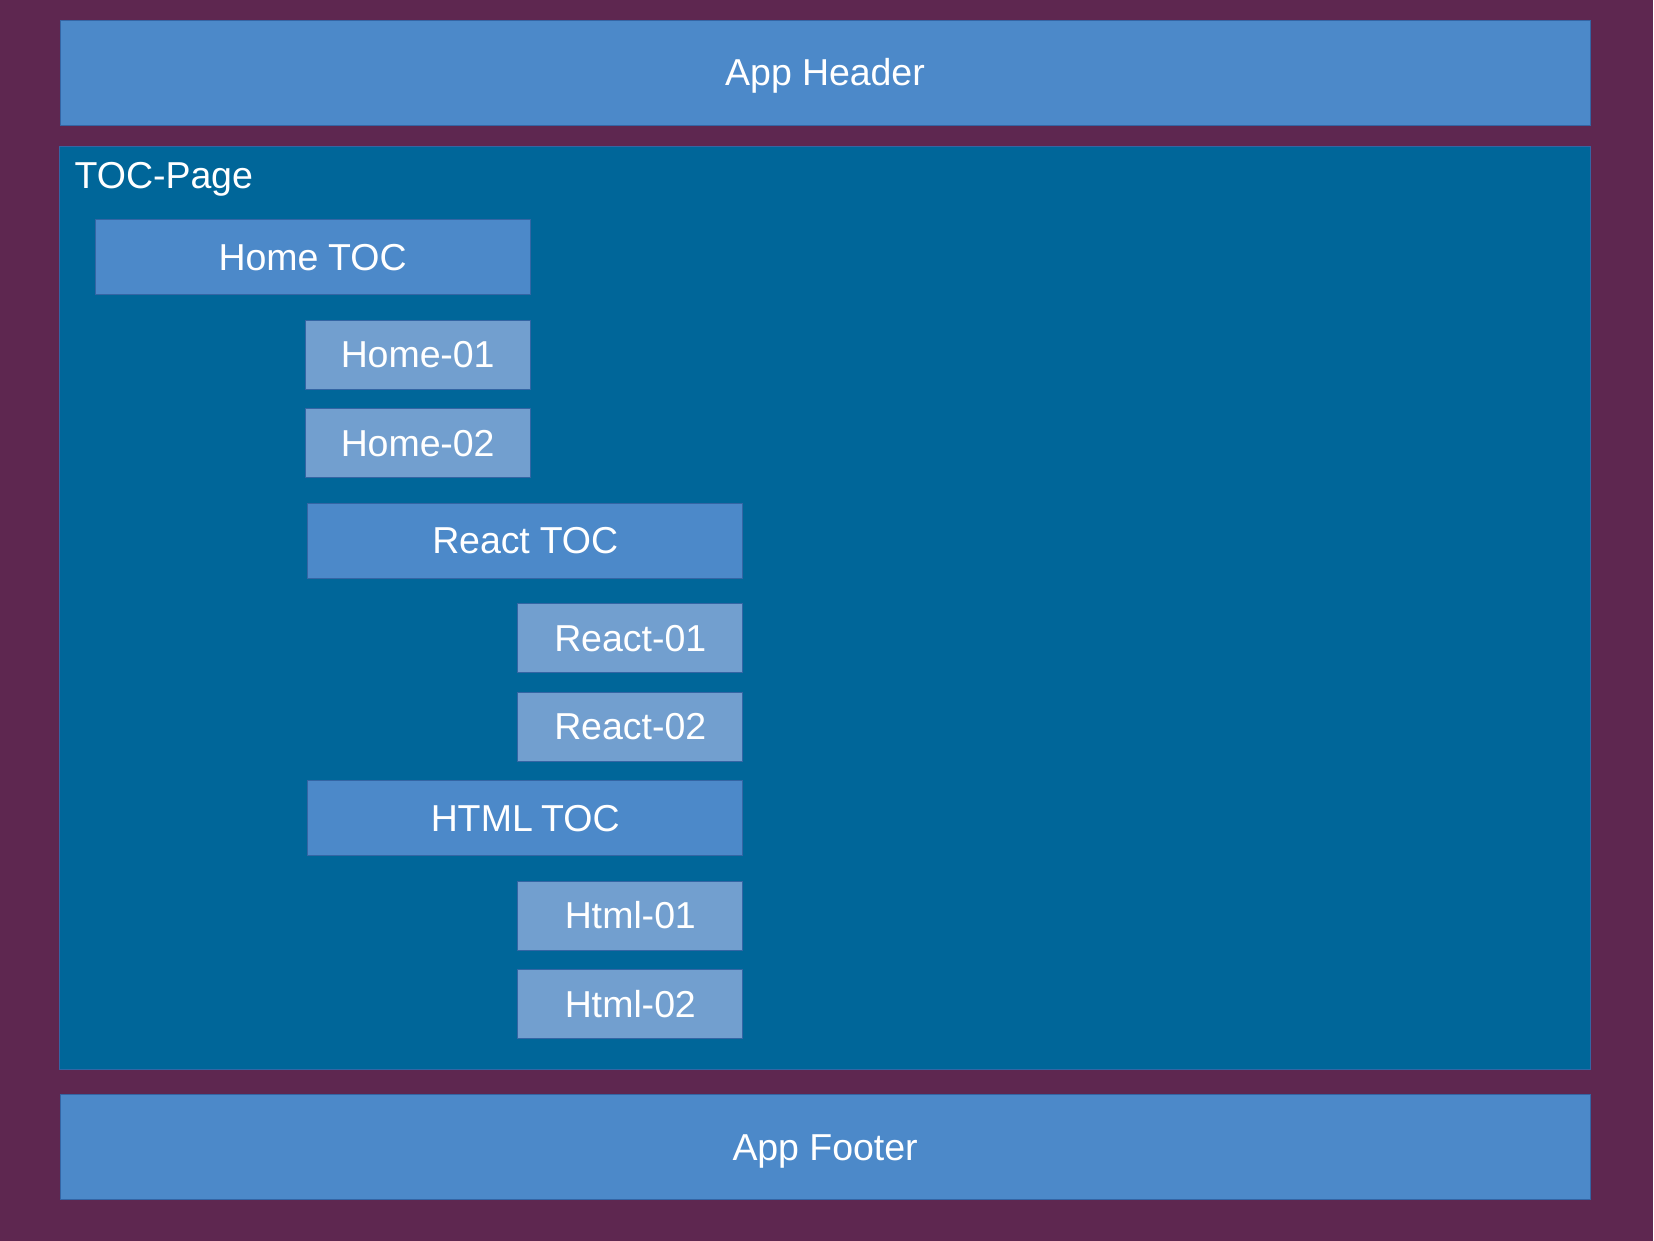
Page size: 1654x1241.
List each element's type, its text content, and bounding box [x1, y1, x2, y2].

text_box Html-02 [517, 969, 743, 1039]
text_box Home-01 [305, 320, 531, 390]
text_box App Footer [60, 1094, 1591, 1200]
text_box React-01 [517, 603, 743, 673]
text_box Home-02 [305, 408, 531, 478]
text_box HTML TOC [307, 780, 743, 856]
text_box React TOC [307, 503, 743, 579]
text_box Home TOC [95, 219, 531, 295]
text_box TOC-Page [59, 146, 1591, 1070]
text_box React-02 [517, 692, 743, 762]
text_box Html-01 [517, 881, 743, 951]
text_box App Header [60, 20, 1591, 126]
